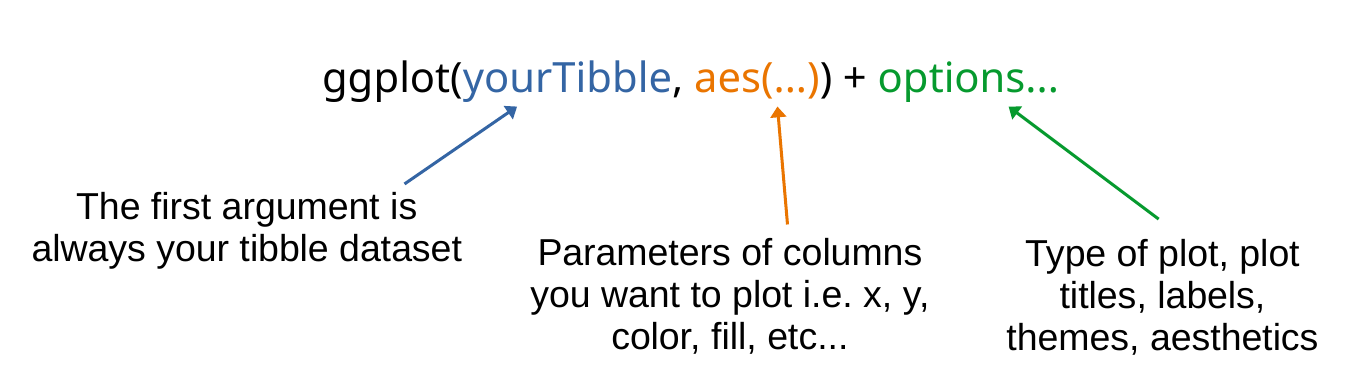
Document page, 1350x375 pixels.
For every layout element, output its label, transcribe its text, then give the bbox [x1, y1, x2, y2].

subtitle ggplot(yourTibble, aes(...)) + options... [0, 0, 1350, 170]
text_box Parameters of columns you want to plot i.e. x, y, color, fill, etc... [511, 224, 950, 375]
text_box Type of plot, plot titles, labels, themes, aesthetics [975, 225, 1350, 366]
text_box The first argument is always your tibble dataset [6, 178, 488, 291]
